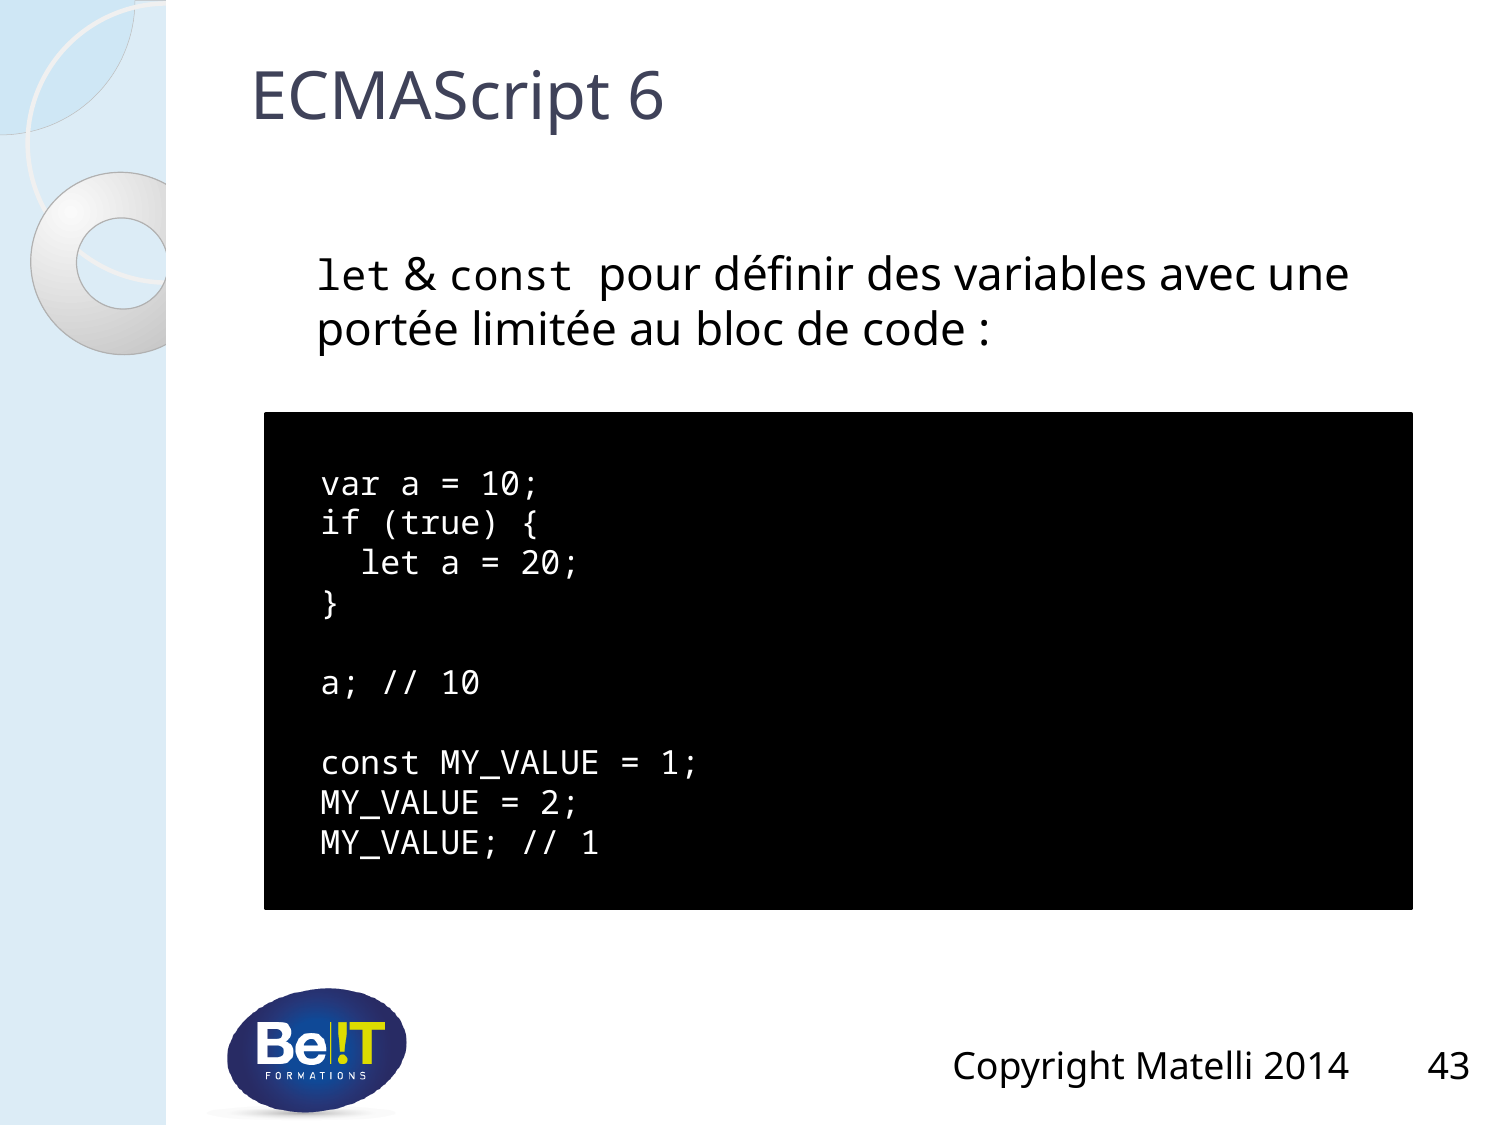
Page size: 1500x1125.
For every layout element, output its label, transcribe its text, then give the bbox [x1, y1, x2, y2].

text_box var a = 10; if (true) { let a = 20; } a; // 10 const MY_VALUE = 1; MY_VALUE = 2; MY_VALUE; // 1 [265, 414, 1412, 909]
footer Copyright Matelli 2014 [937, 1034, 1413, 1113]
picture [171, 977, 442, 1125]
slide_number <numéro> [1413, 1034, 1488, 1113]
list let & const pour définir des variables avec une portée limitée au bloc de code : [235, 237, 1466, 1025]
title ECMAScript 6 [235, 45, 1466, 233]
